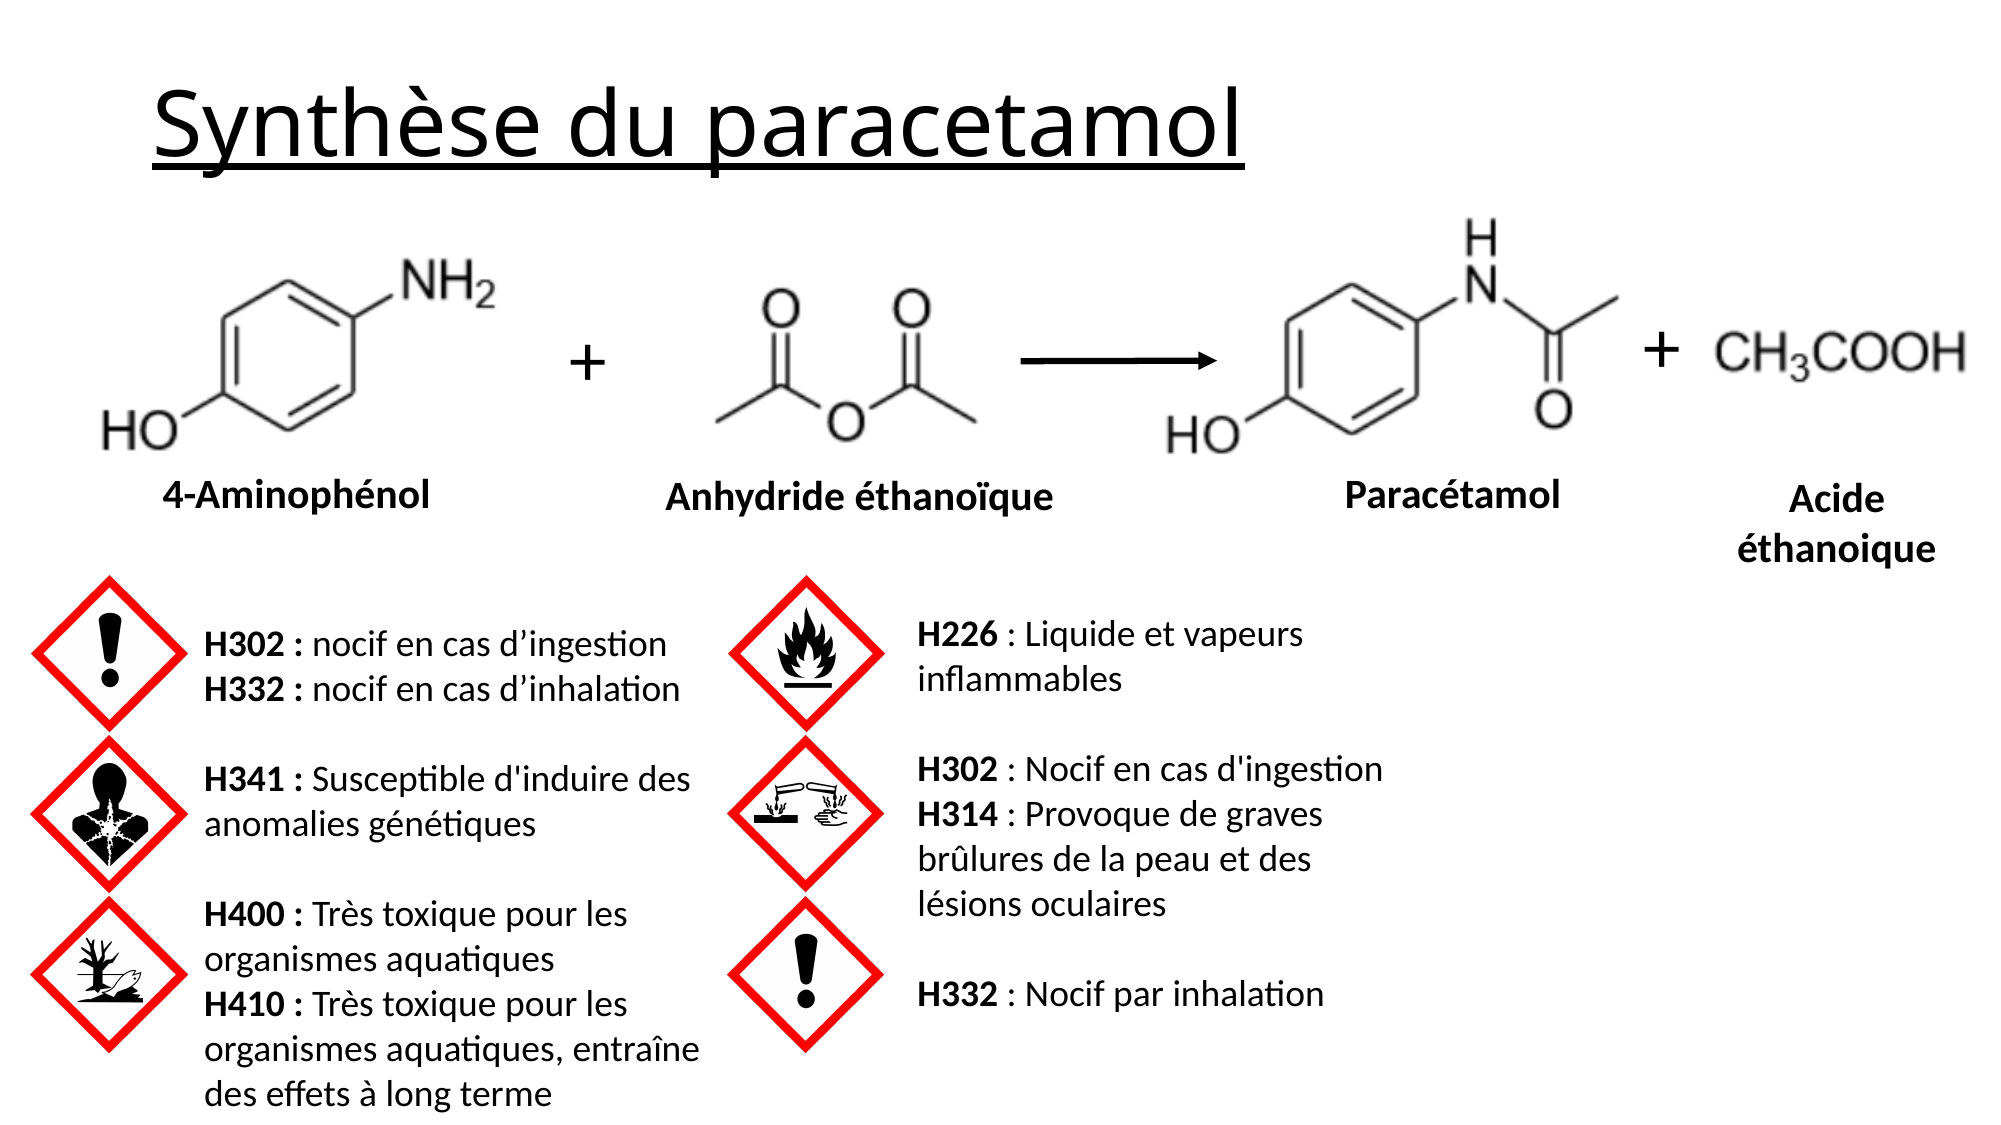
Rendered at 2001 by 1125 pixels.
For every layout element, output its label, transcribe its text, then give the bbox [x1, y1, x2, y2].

title Synthèse du paracetamol [137, 59, 1863, 194]
text_box + [1628, 291, 1696, 396]
picture [1133, 194, 1651, 495]
picture [86, 220, 517, 495]
picture [1661, 291, 2000, 424]
picture [726, 587, 887, 1055]
text_box Paracétamol [1330, 459, 1577, 585]
picture [700, 250, 1006, 461]
text_box 4-Aminophénol [147, 459, 456, 525]
text_box H226 : Liquide et vapeurs inflammables H302 : Nocif en cas d'ingestion H314 : Provoque de graves brûlures de la peau et des lésions oculaires H332 : Nocif par inhalation [902, 601, 1426, 1022]
text_box + [554, 304, 622, 410]
text_box H302 : nocif en cas d’ingestion H332 : nocif en cas d’inhalation H341 : Susceptible d'induire des anomalies génétiques H400 : Très toxique pour les organismes aquatiques H410 : Très toxique pour les organismes aquatiques, entraîne des effets à long terme [189, 610, 764, 1122]
text_box Anhydride éthanoïque [650, 461, 1079, 587]
text_box Acide éthanoique [1712, 463, 1961, 639]
picture [28, 573, 190, 1055]
